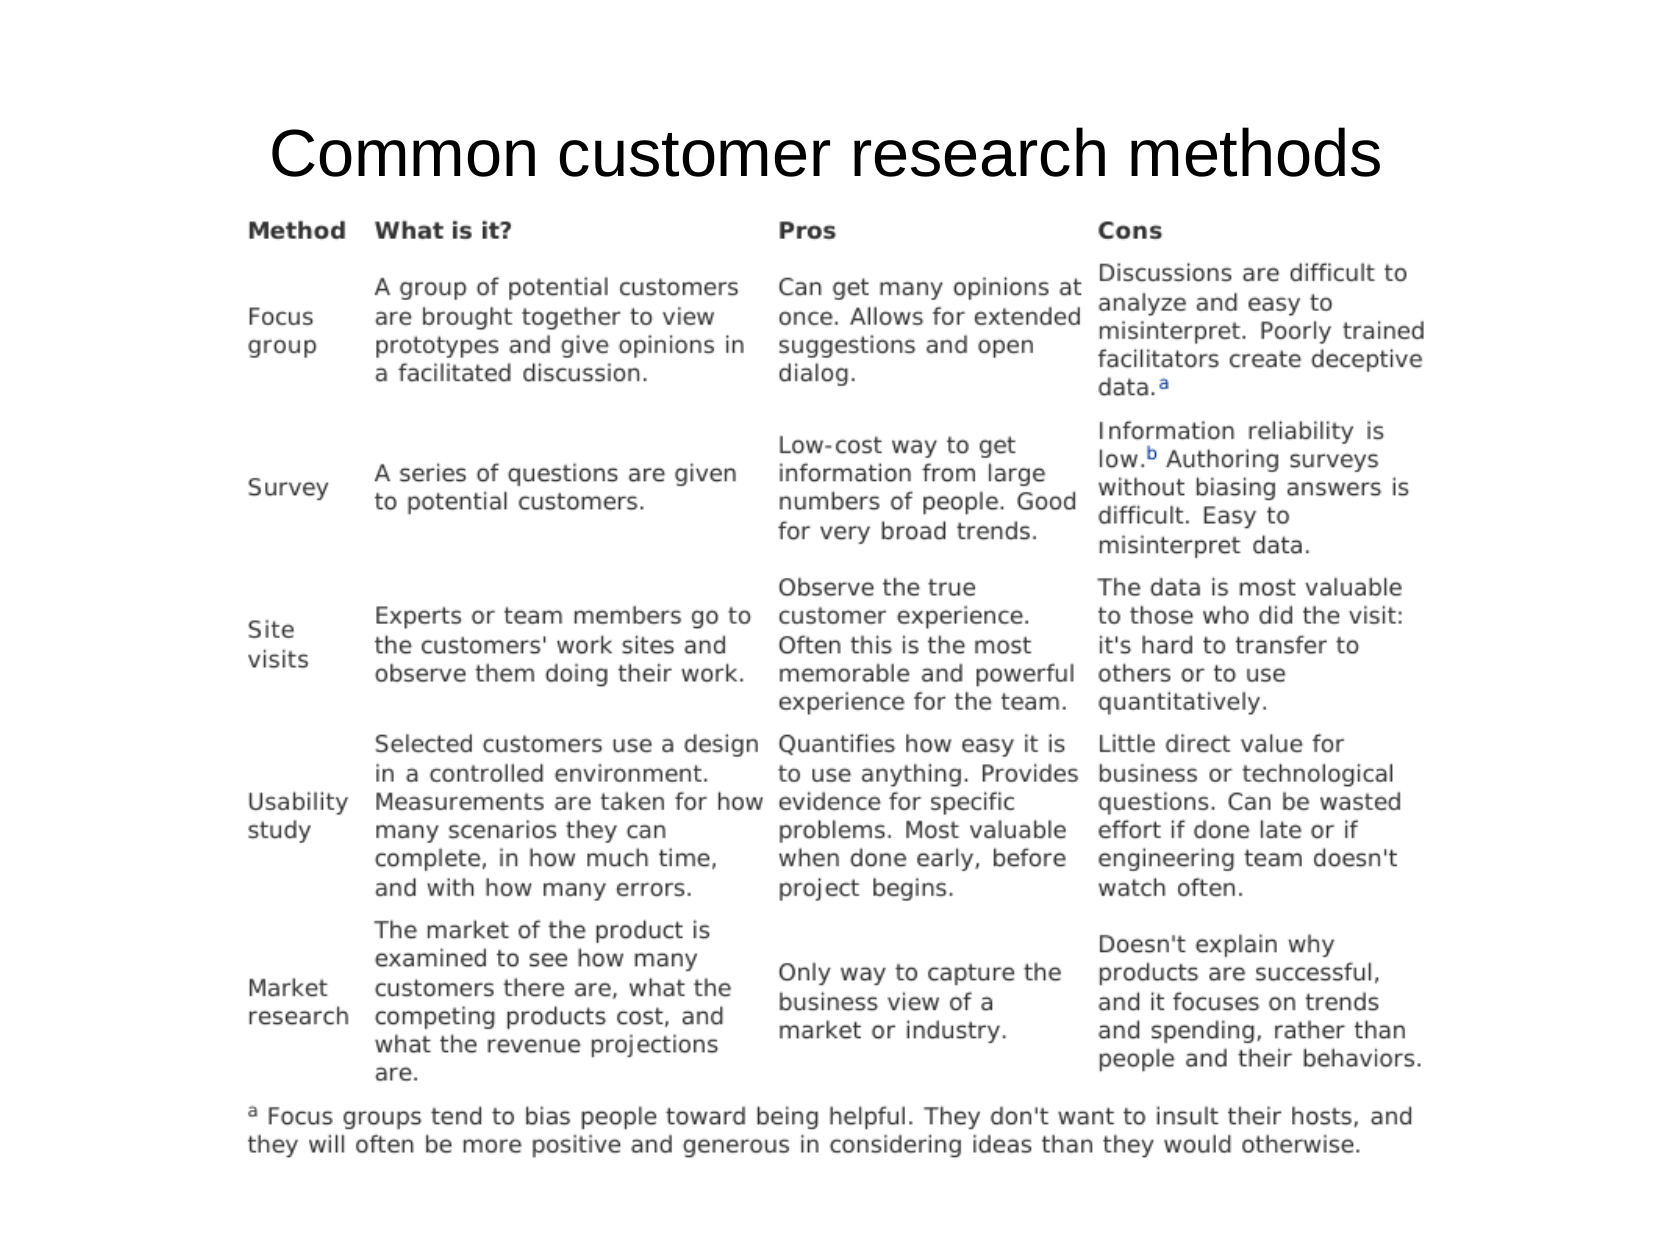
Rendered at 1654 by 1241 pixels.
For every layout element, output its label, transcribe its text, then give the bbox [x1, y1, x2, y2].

title Common customer research methods [82, 49, 1571, 257]
picture [236, 203, 1452, 1170]
